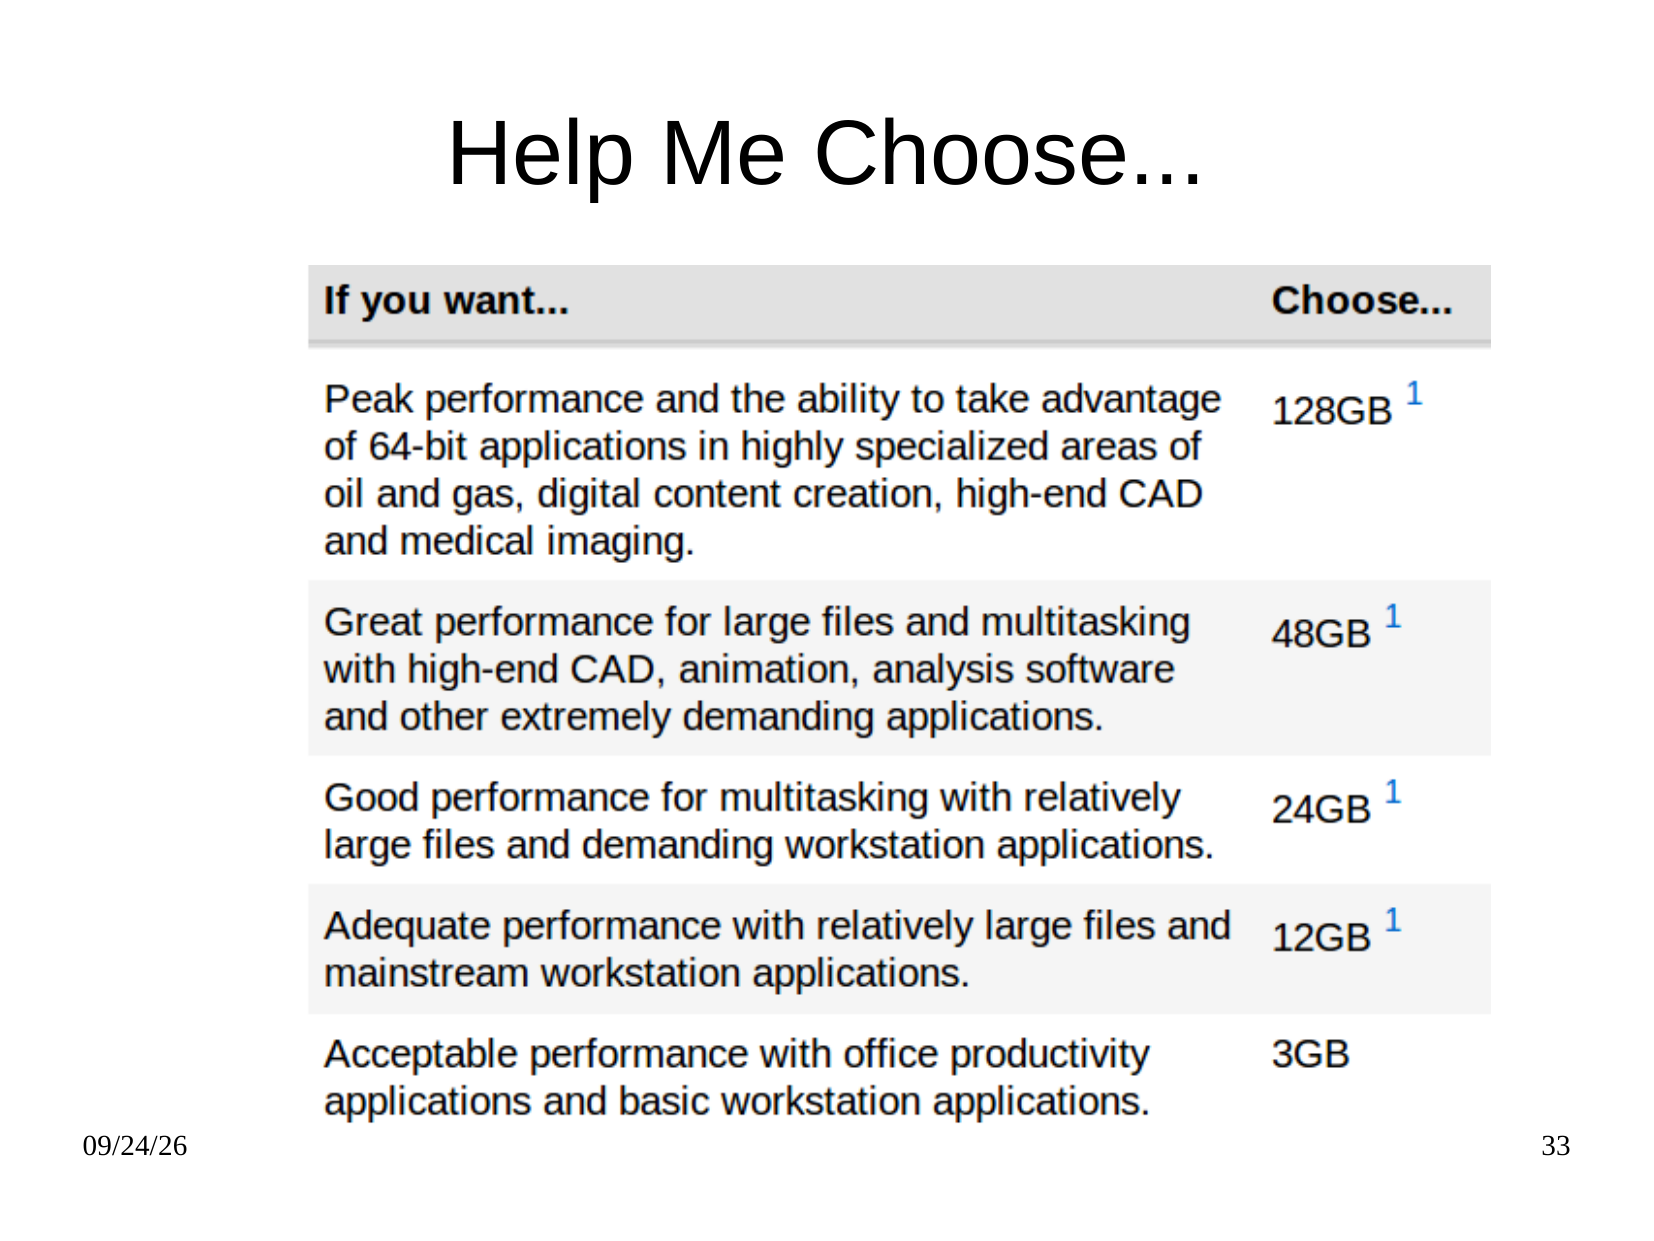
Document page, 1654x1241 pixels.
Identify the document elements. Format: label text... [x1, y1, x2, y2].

picture [303, 265, 1491, 1129]
title Help Me Choose... [82, 56, 1571, 250]
